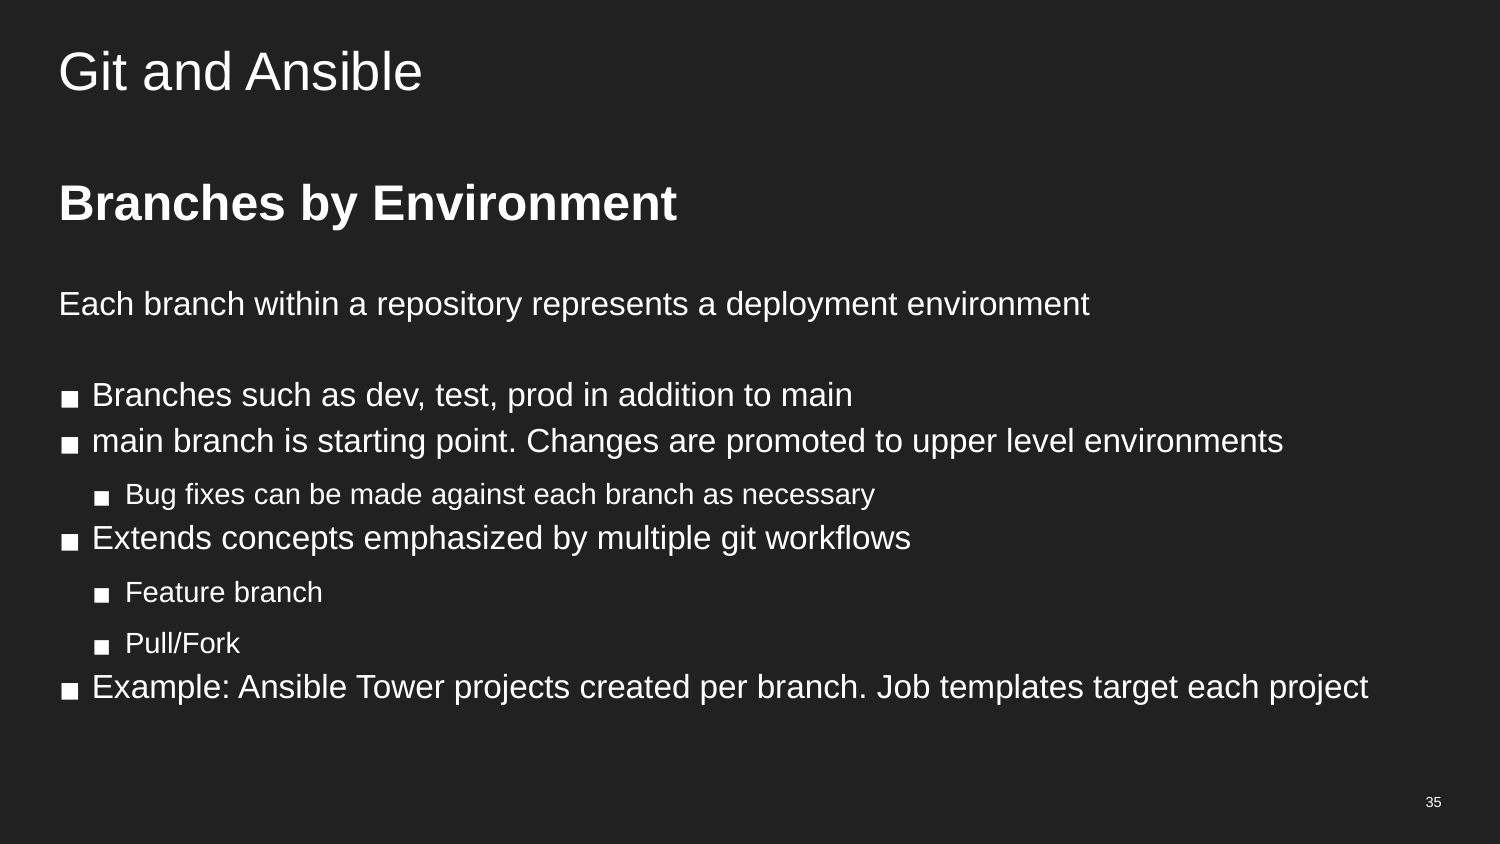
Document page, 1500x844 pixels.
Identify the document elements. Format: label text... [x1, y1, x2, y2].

slide_number 1 [1392, 793, 1442, 815]
title Git and Ansible [58, 36, 1442, 130]
list Branches by Environment Each branch within a repository represents a deployment environment Branches such as dev, test, prod in addition to main main branch is starting point. Changes are promoted to upper level environments Bug fixes can be made against each branch as necessary Extends concepts emphasized by multiple git workflows Feature branch Pull/Fork Example: Ansible Tower projects created per branch. Job templates target each project [58, 161, 1442, 754]
